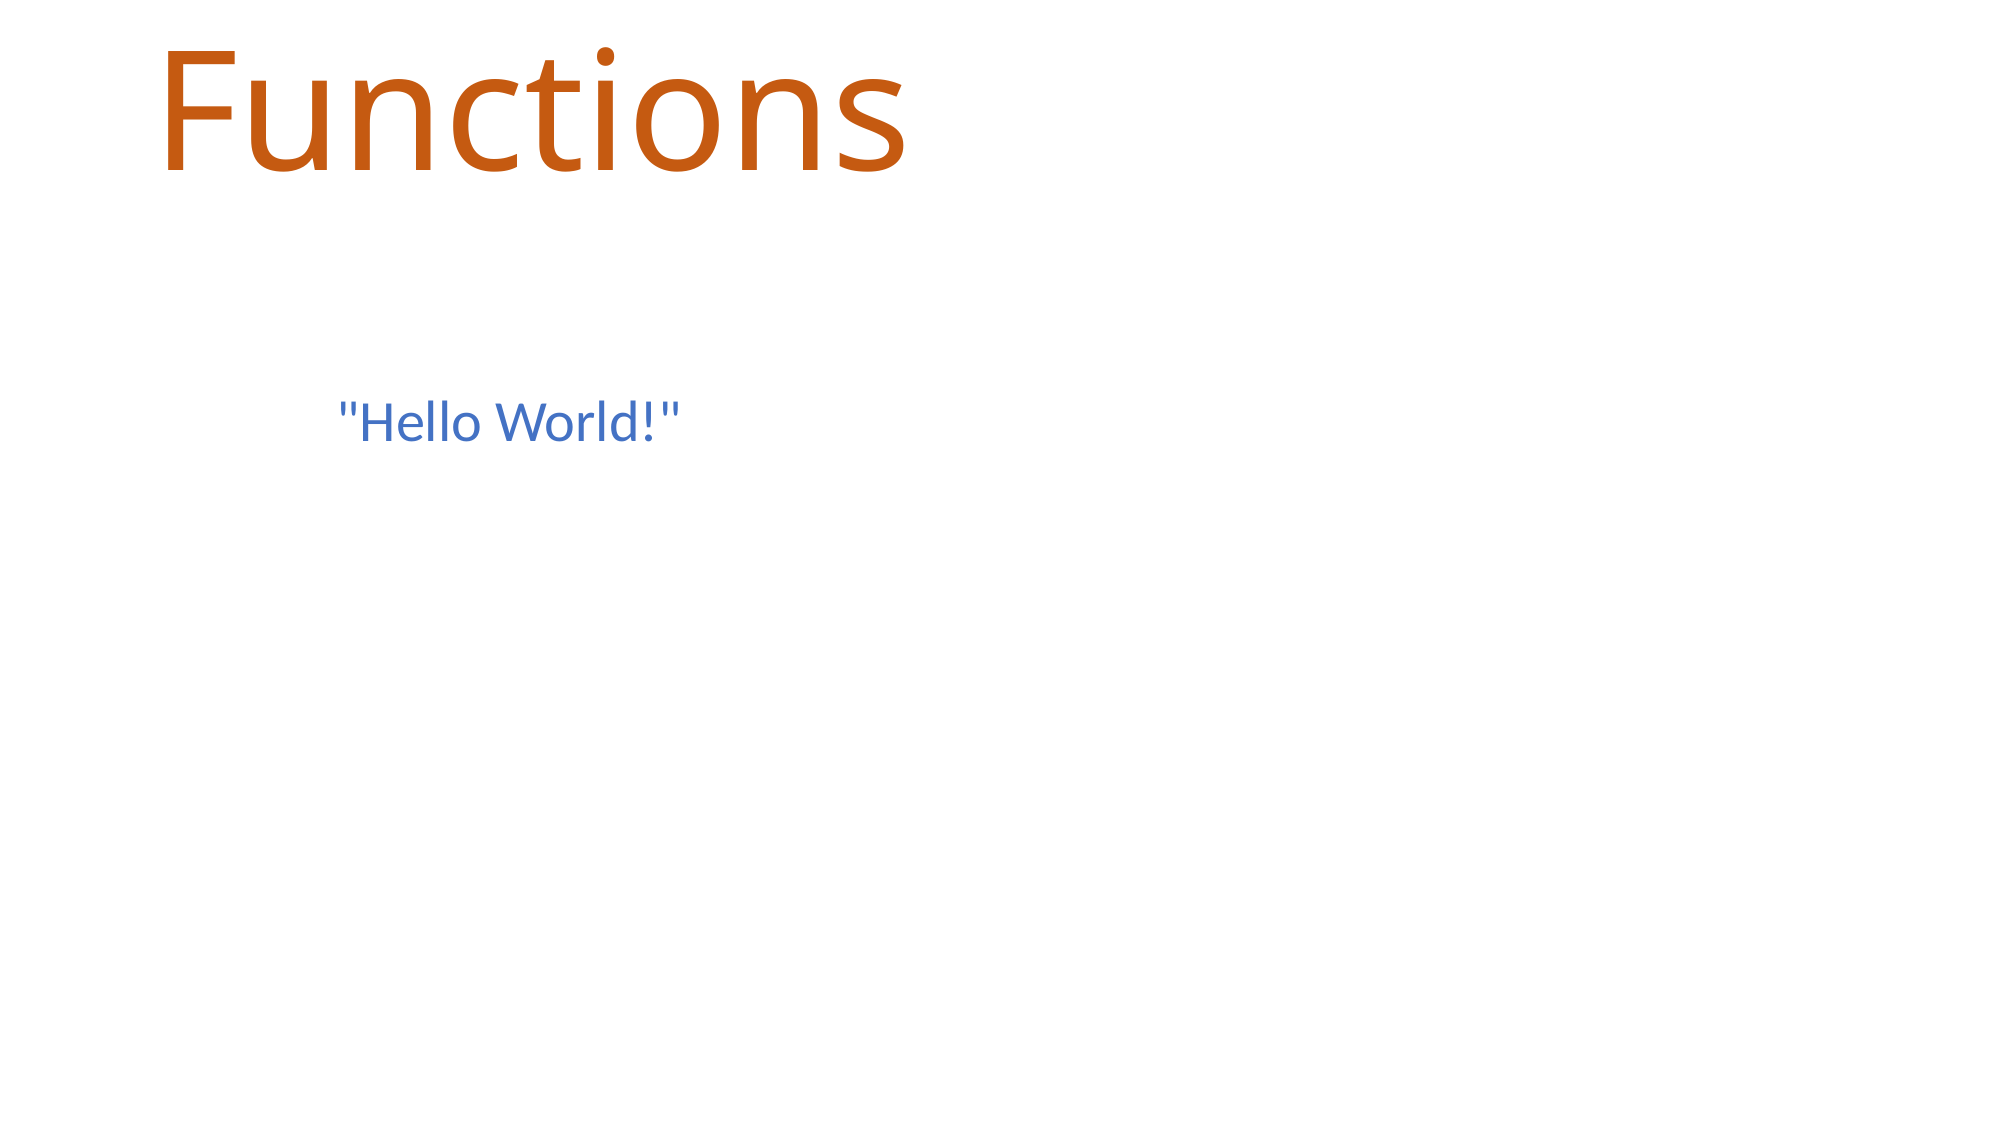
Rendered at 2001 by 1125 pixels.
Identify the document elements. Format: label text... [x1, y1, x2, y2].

list Functions def hello_world(): print("Hello World!") hello_world() [137, 34, 1863, 1088]
